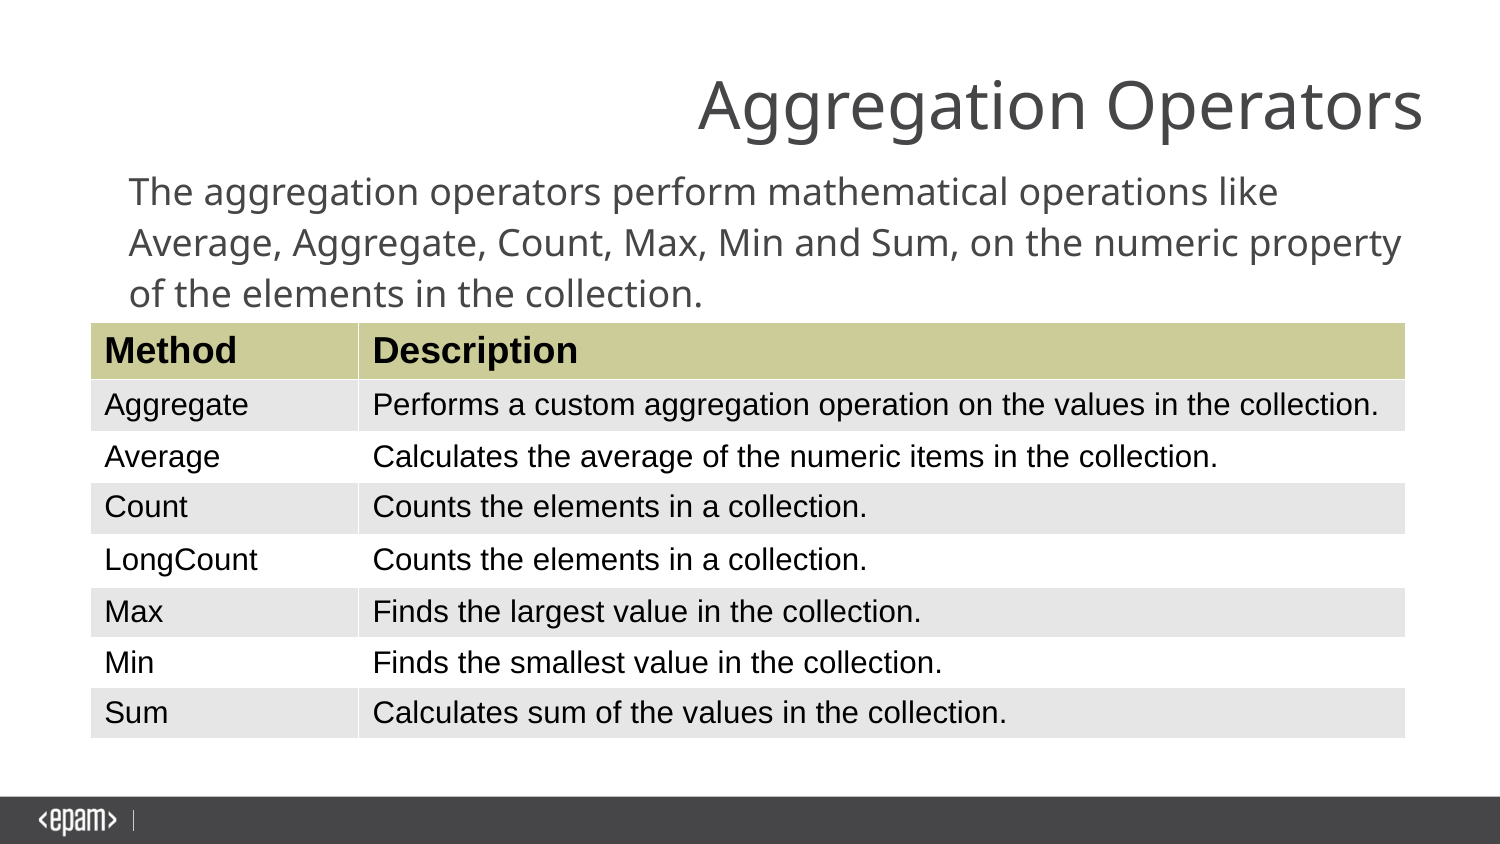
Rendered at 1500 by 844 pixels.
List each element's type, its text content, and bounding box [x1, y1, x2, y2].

table_cell LongCount [91, 535, 358, 587]
table_cell Aggregate [91, 380, 358, 431]
picture [38, 808, 117, 837]
table_cell Min [91, 638, 358, 687]
list The aggregation operators perform mathematical operations like Average, Aggregate, Count, Max, Min and Sum, on the numeric property of the elements in the collection. [57, 165, 1425, 721]
table_cell Finds the largest value in the collection. [359, 588, 1405, 637]
table_cell Counts the elements in a collection. [359, 483, 1405, 534]
table_cell Calculates sum of the values in the collection. [359, 688, 1405, 738]
table_cell Sum [91, 688, 358, 738]
table_header Method [91, 323, 358, 379]
title Aggregation Operators [75, 33, 1425, 165]
table_header Description [359, 323, 1405, 379]
table_cell Max [91, 588, 358, 637]
table_cell Count [91, 483, 358, 534]
table_cell Counts the elements in a collection. [359, 535, 1405, 587]
table_cell Performs a custom aggregation operation on the values in the collection. [359, 380, 1405, 431]
table_cell Finds the smallest value in the collection. [359, 638, 1405, 687]
table_cell Calculates the average of the numeric items in the collection. [359, 432, 1405, 482]
table_cell Average [91, 432, 358, 482]
